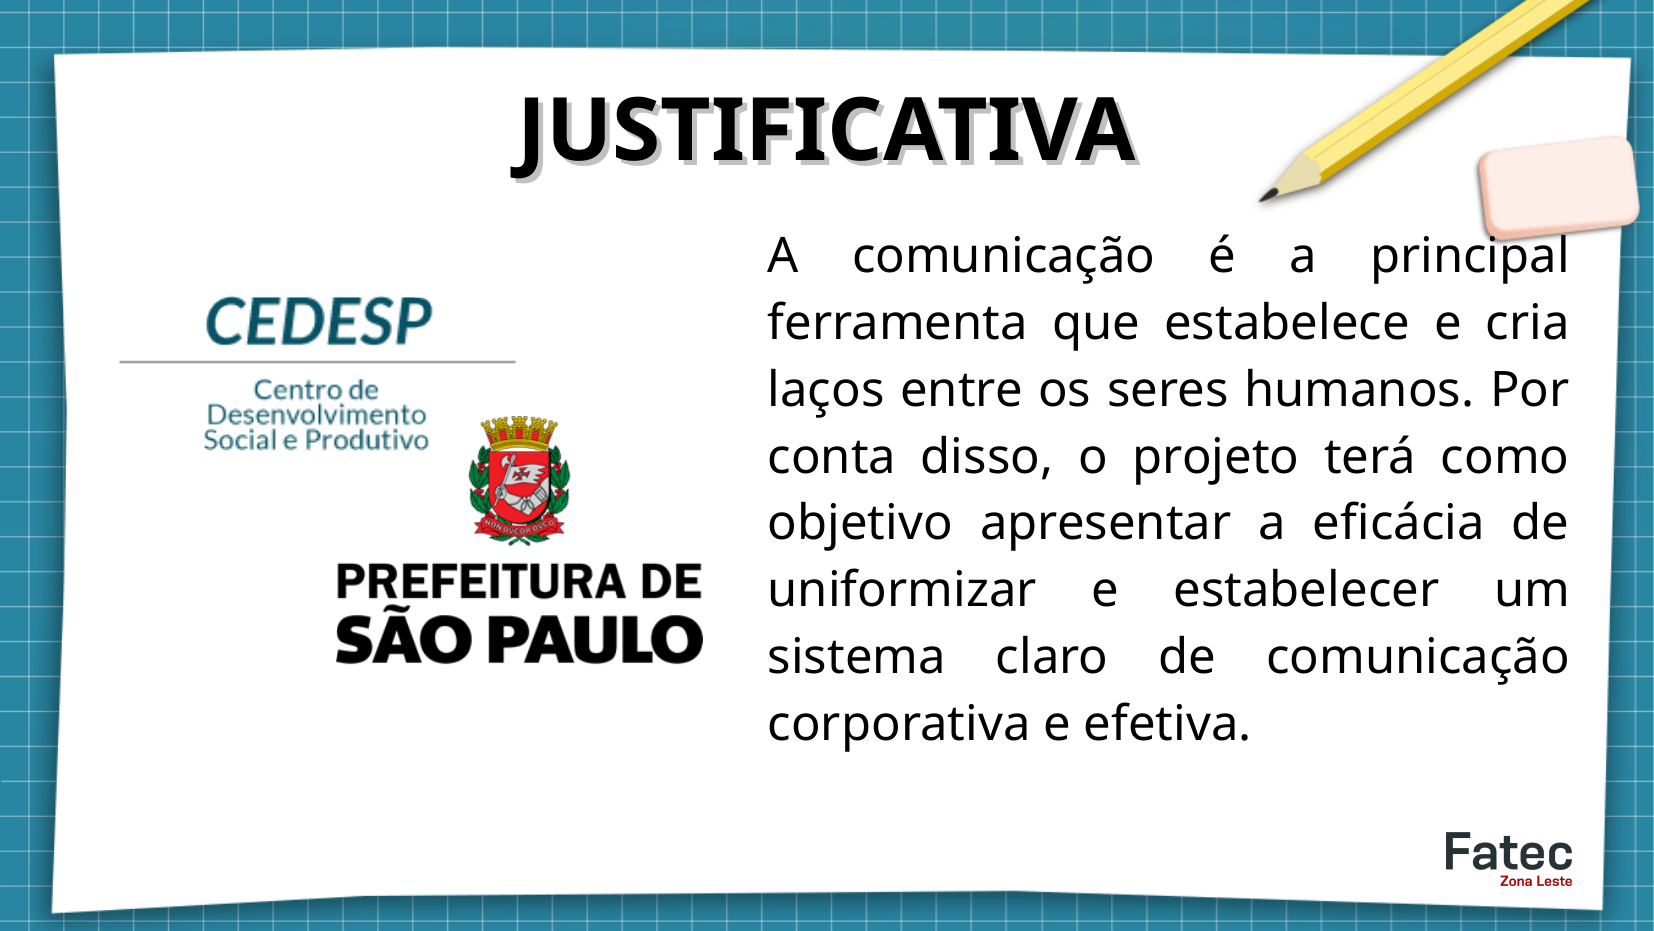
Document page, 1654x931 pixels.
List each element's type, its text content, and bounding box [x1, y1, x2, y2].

title JUSTIFICATIVA [82, 48, 1571, 205]
list A comunicação é a principal ferramenta que estabelece e cria laços entre os seres humanos. Por conta disso, o projeto terá como objetivo apresentar a eficácia de uniformizar e estabelecer um sistema claro de comunicação corporativa e efetiva. [767, 217, 1571, 758]
picture [0, 0, 1654, 931]
